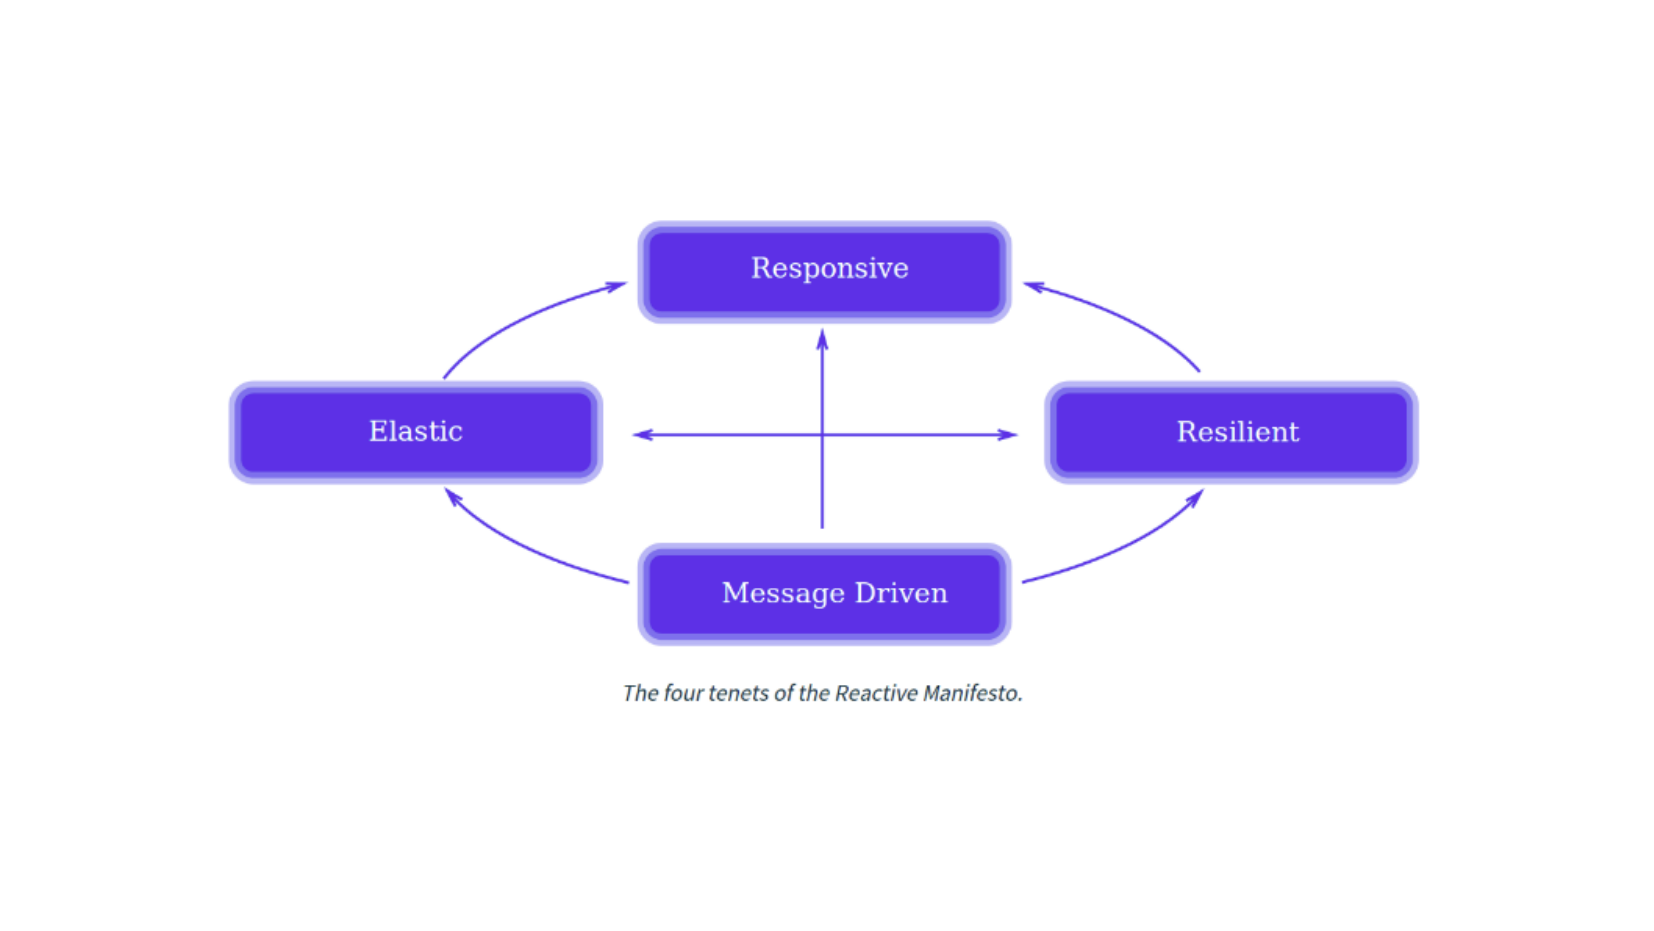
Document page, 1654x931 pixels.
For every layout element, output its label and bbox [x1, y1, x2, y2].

picture [180, 194, 1496, 731]
